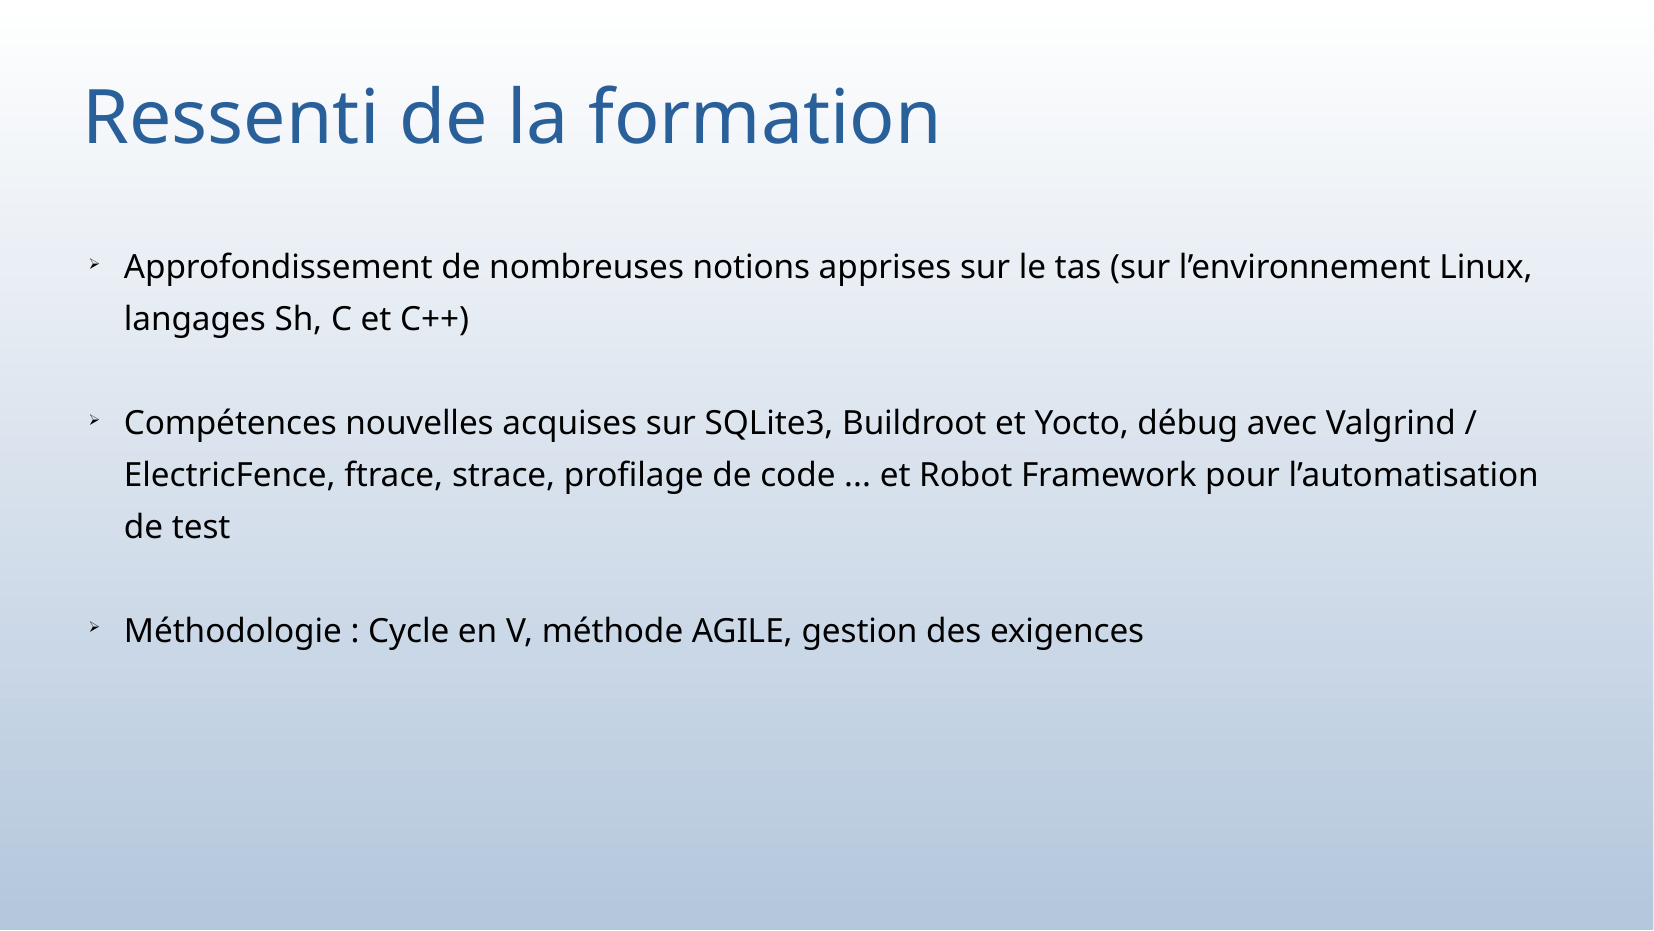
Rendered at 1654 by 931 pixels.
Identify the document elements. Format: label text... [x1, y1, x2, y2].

title Ressenti de la formation [82, 37, 1571, 193]
subtitle Approfondissement de nombreuses notions apprises sur le tas (sur l’environnement Linux, langages Sh, C et C++) Compétences nouvelles acquises sur SQLite3, Buildroot et Yocto, débug avec Valgrind / ElectricFence, ftrace, strace, profilage de code ... et Robot Framework pour l’automatisation de test Méthodologie : Cycle en V, méthode AGILE, gestion des exigences [88, 236, 1577, 776]
